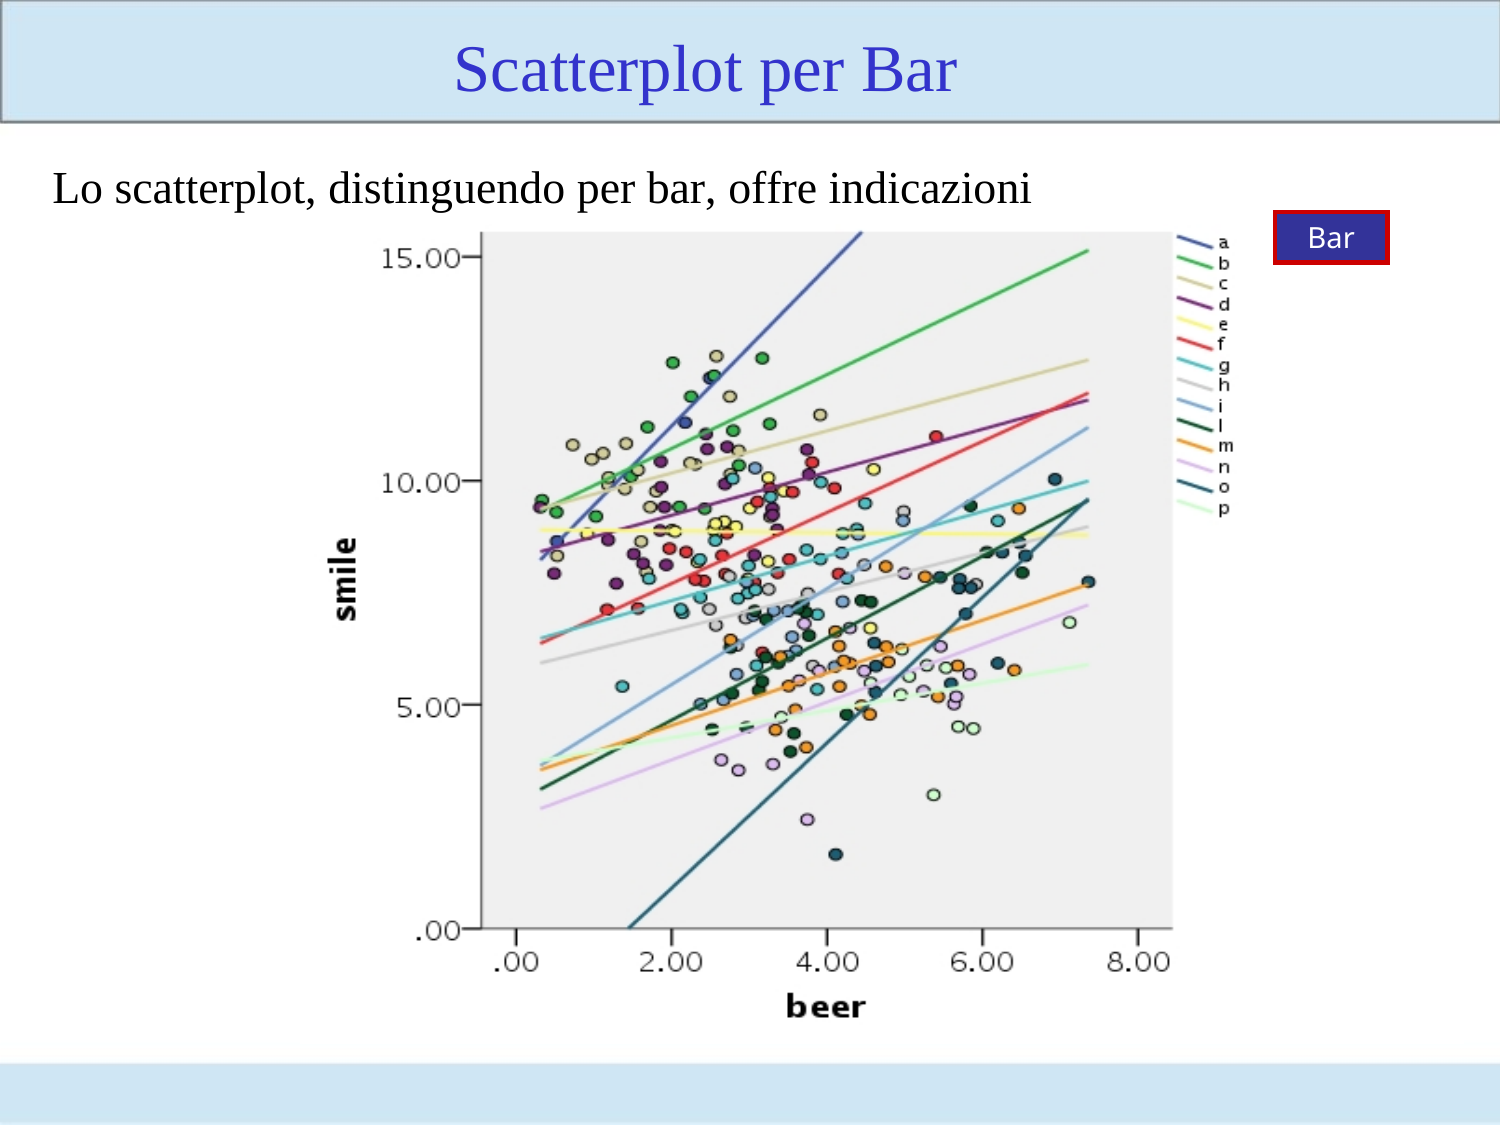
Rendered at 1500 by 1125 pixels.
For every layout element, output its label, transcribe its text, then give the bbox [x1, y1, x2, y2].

title Scatterplot per Bar [174, 17, 1238, 113]
picture [0, 0, 1500, 1125]
text_box Bar [1274, 212, 1388, 263]
text_box Lo scatterplot, distinguendo per bar, offre indicazioni [37, 116, 1426, 221]
